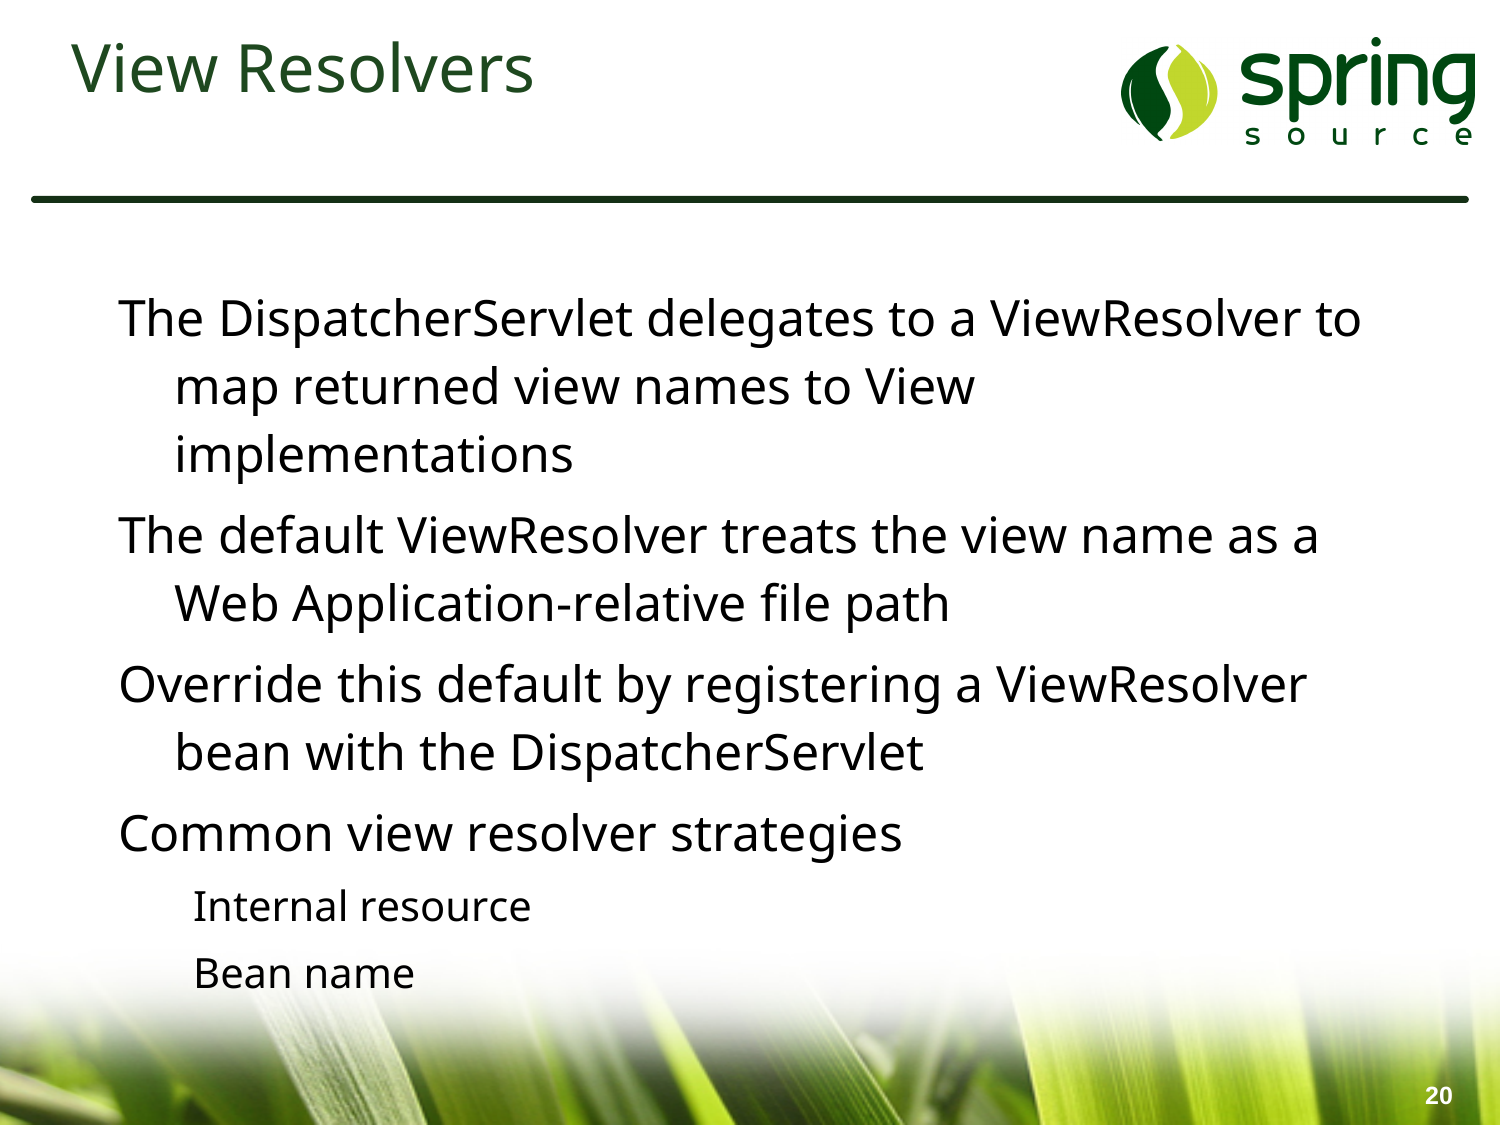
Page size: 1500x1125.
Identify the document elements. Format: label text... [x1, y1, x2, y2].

title View Resolvers [56, 13, 1089, 176]
picture [1121, 37, 1475, 145]
picture [0, 944, 1500, 1125]
list The DispatcherServlet delegates to a ViewResolver to map returned view names to View implementations The default ViewResolver treats the view name as a Web Application-relative file path Override this default by registering a ViewResolver bean with the DispatcherServlet Common view resolver strategies Internal resource Bean name [103, 275, 1394, 938]
